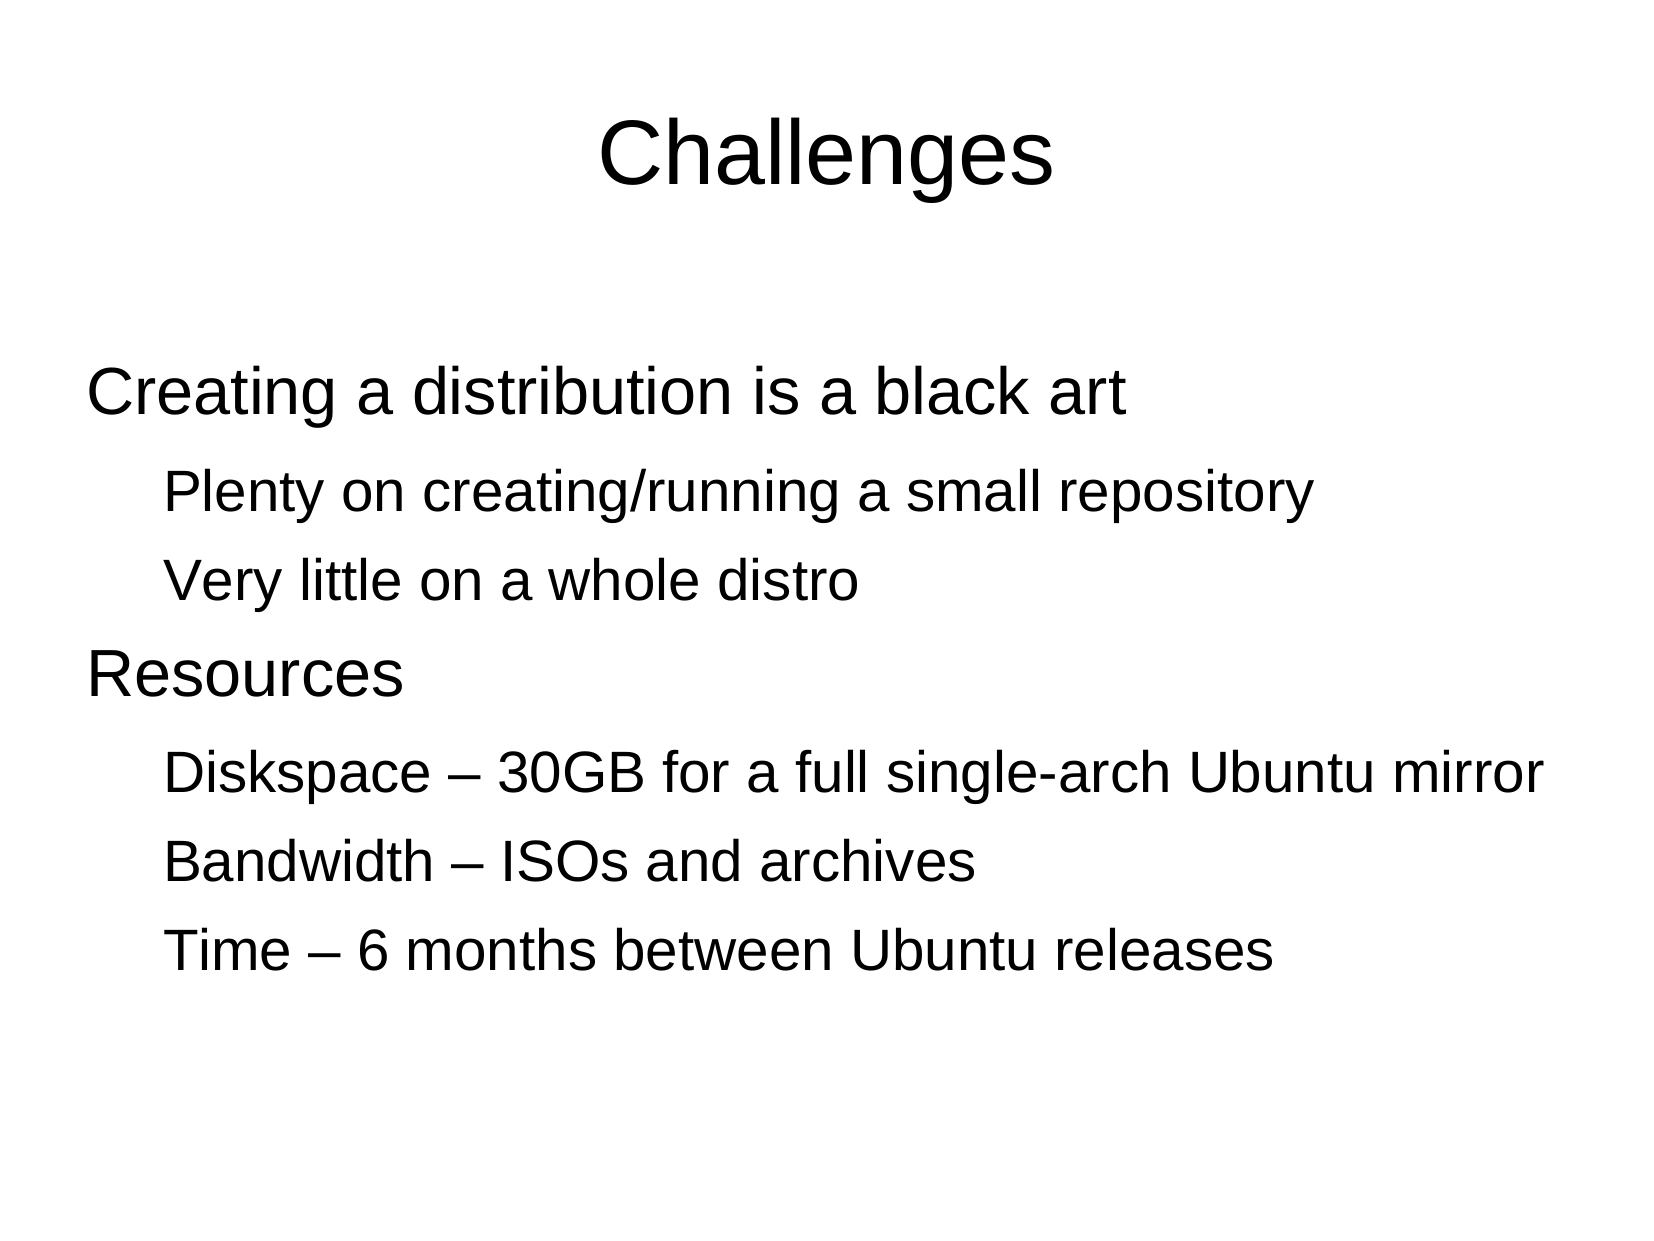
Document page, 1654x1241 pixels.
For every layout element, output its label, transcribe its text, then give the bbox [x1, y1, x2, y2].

list Creating a distribution is a black art Plenty on creating/running a small repository Very little on a whole distro Resources Diskspace – 30GB for a full single-arch Ubuntu mirror Bandwidth – ISOs and archives Time – 6 months between Ubuntu releases [68, 354, 1557, 1165]
title Challenges [82, 49, 1571, 257]
